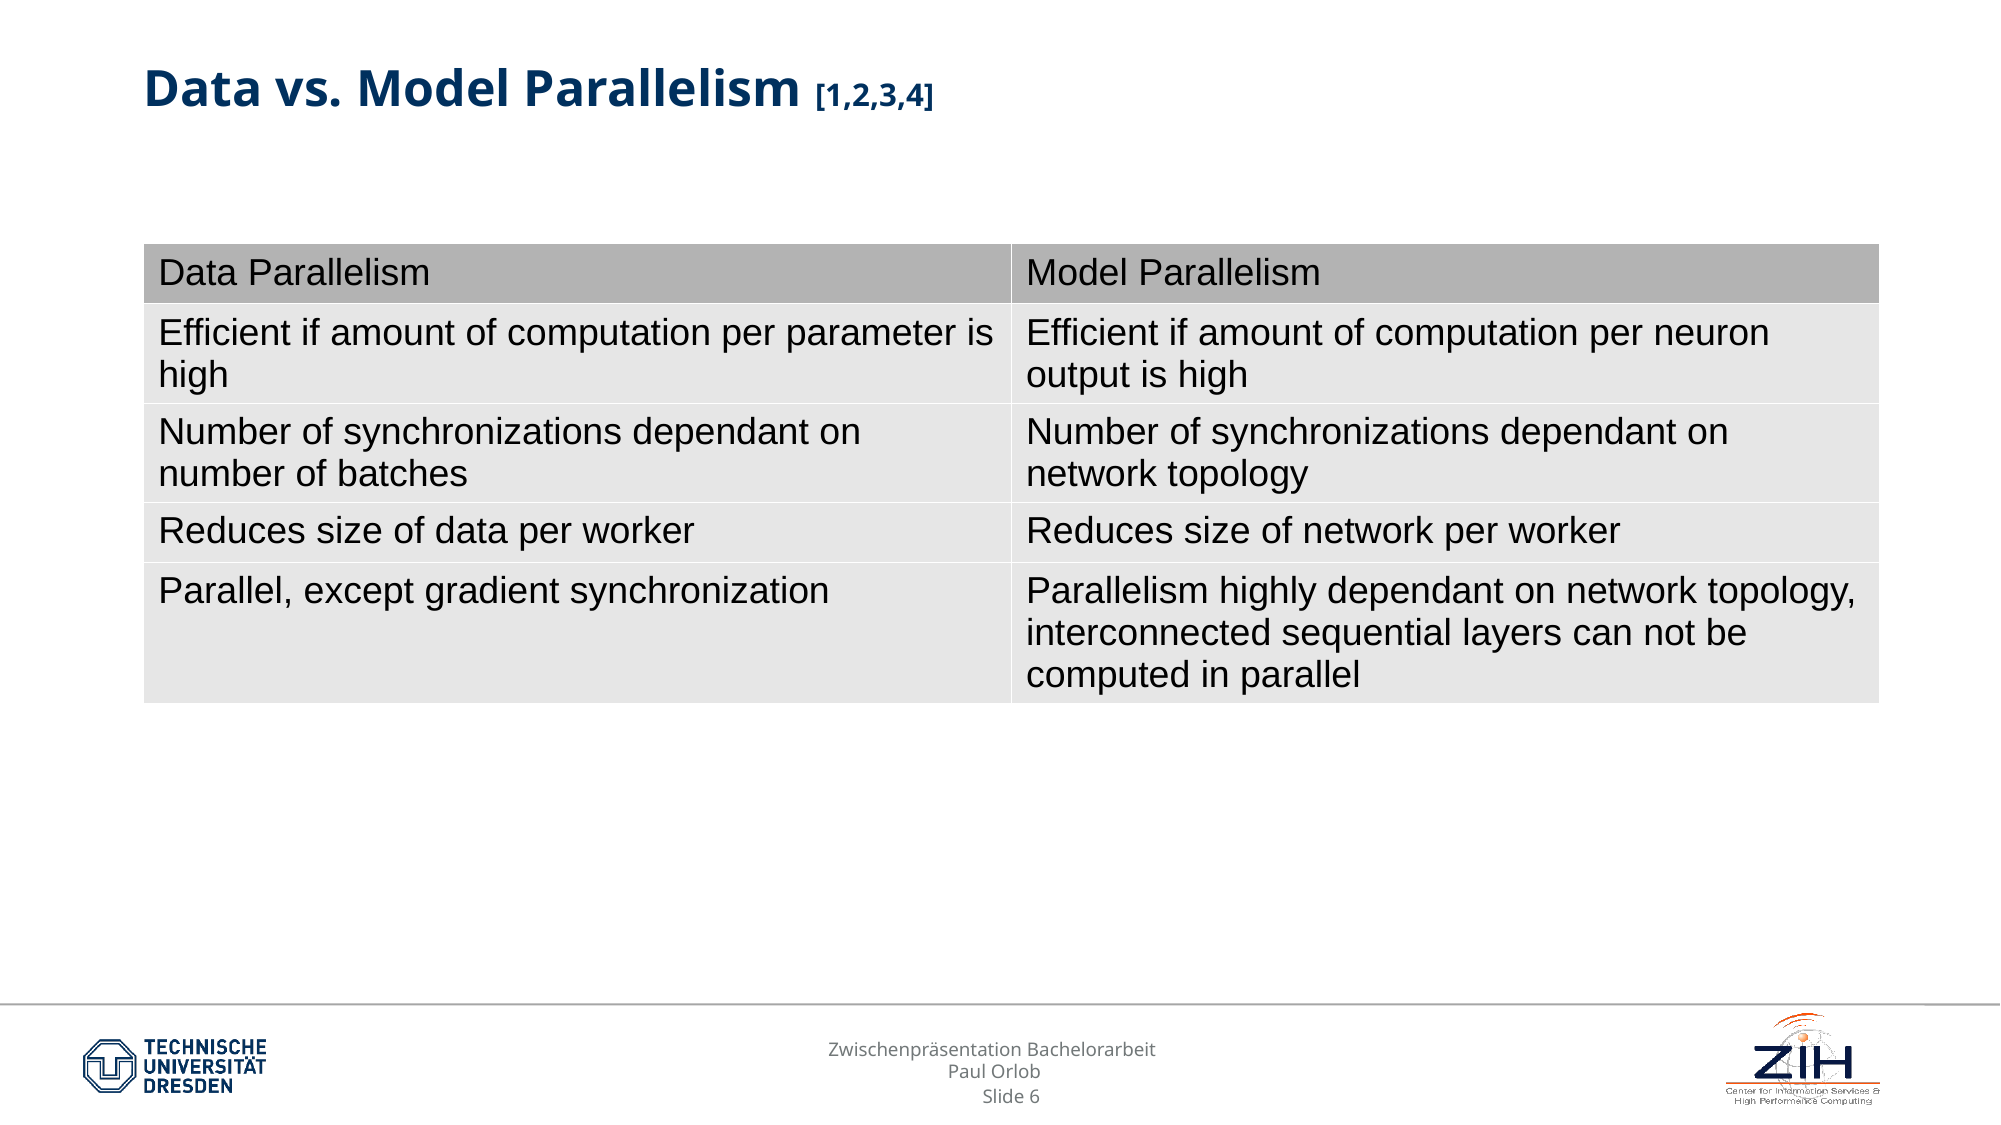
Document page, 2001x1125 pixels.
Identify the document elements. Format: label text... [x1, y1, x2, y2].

table_cell Parallelism highly dependant on network topology, interconnected sequential layers can not be computed in parallel [1012, 563, 1879, 703]
table_cell Efficient if amount of computation per neuron output is high [1012, 304, 1879, 403]
table_cell Reduces size of data per worker [144, 503, 1011, 562]
table_cell Efficient if amount of computation per parameter is high [144, 304, 1011, 403]
table_header Model Parallelism [1012, 244, 1879, 303]
picture [83, 1039, 266, 1093]
table_cell Number of synchronizations dependant on network topology [1012, 404, 1879, 502]
table_cell Number of synchronizations dependant on number of batches [144, 404, 1011, 502]
title Data vs. Model Parallelism [1,2,3,4] [143, 56, 1880, 169]
table_header Data Parallelism [144, 244, 1011, 303]
picture [1726, 1013, 1880, 1105]
table_cell Reduces size of network per worker [1012, 503, 1879, 562]
table_cell Parallel, except gradient synchronization [144, 563, 1011, 703]
